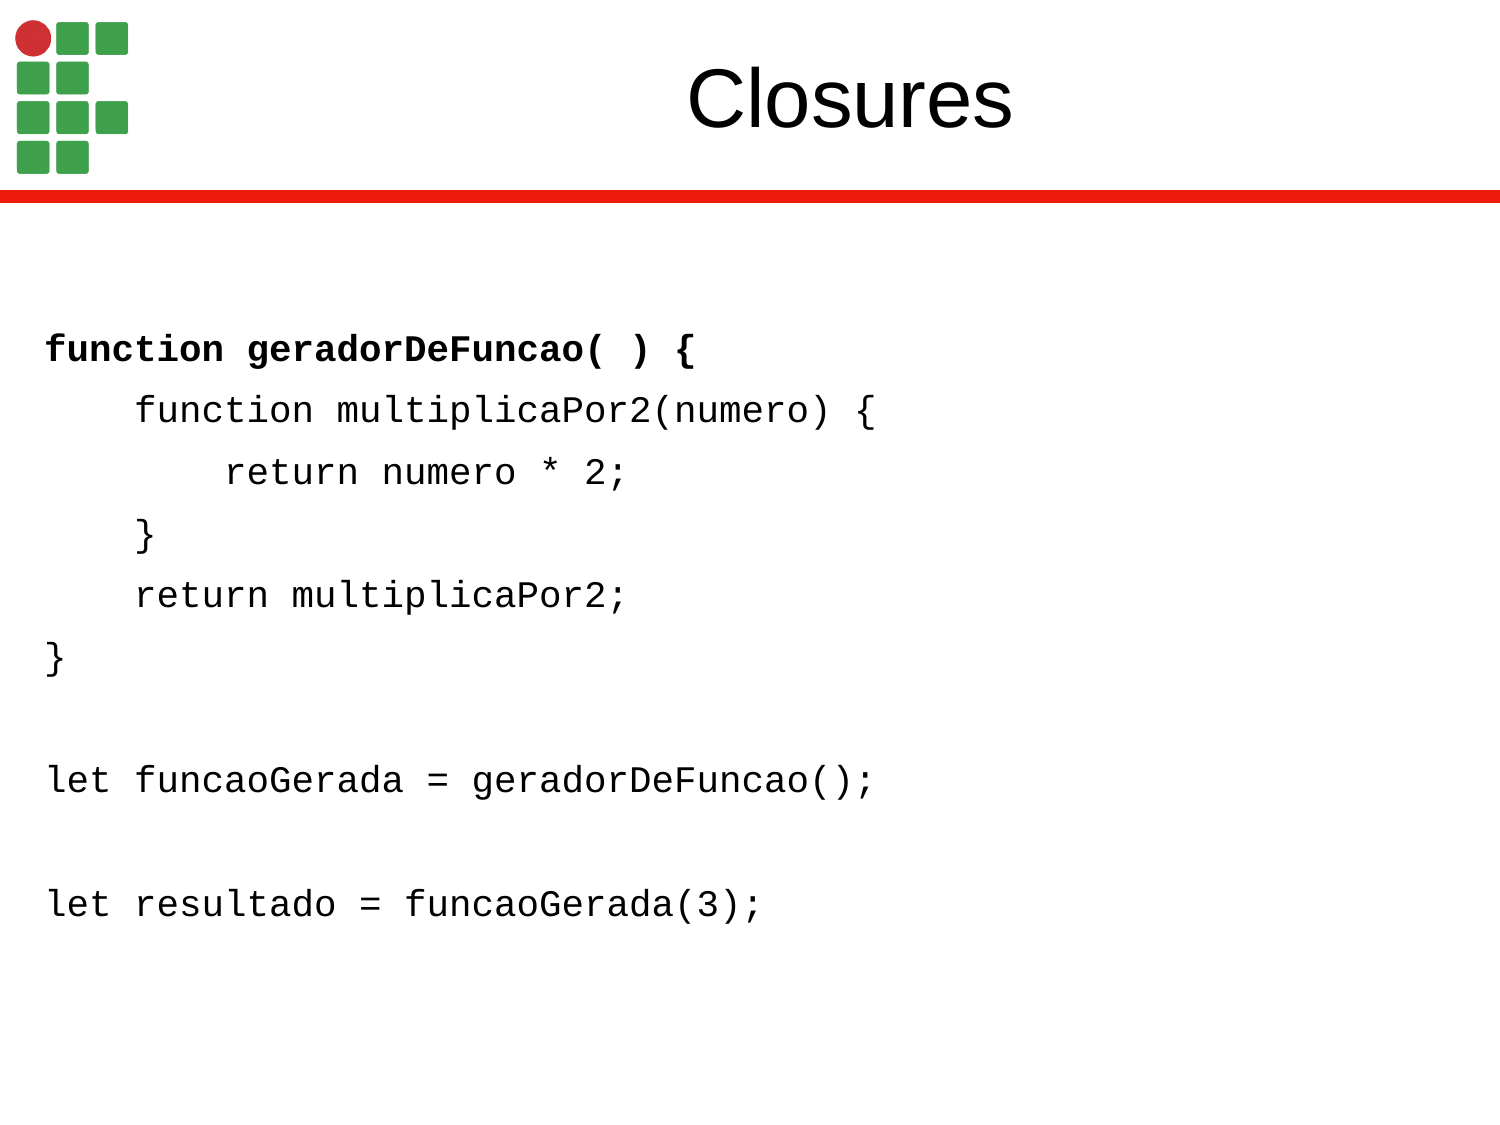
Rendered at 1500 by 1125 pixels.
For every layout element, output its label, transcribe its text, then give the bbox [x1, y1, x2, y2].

title Closures [230, 0, 1471, 202]
list function geradorDeFuncao( ) { function multiplicaPor2(numero) { return numero * 2; } return multiplicaPor2; } let funcaoGerada = geradorDeFuncao(); let resultado = funcaoGerada(3); [29, 207, 1471, 1087]
picture [14, 16, 130, 178]
